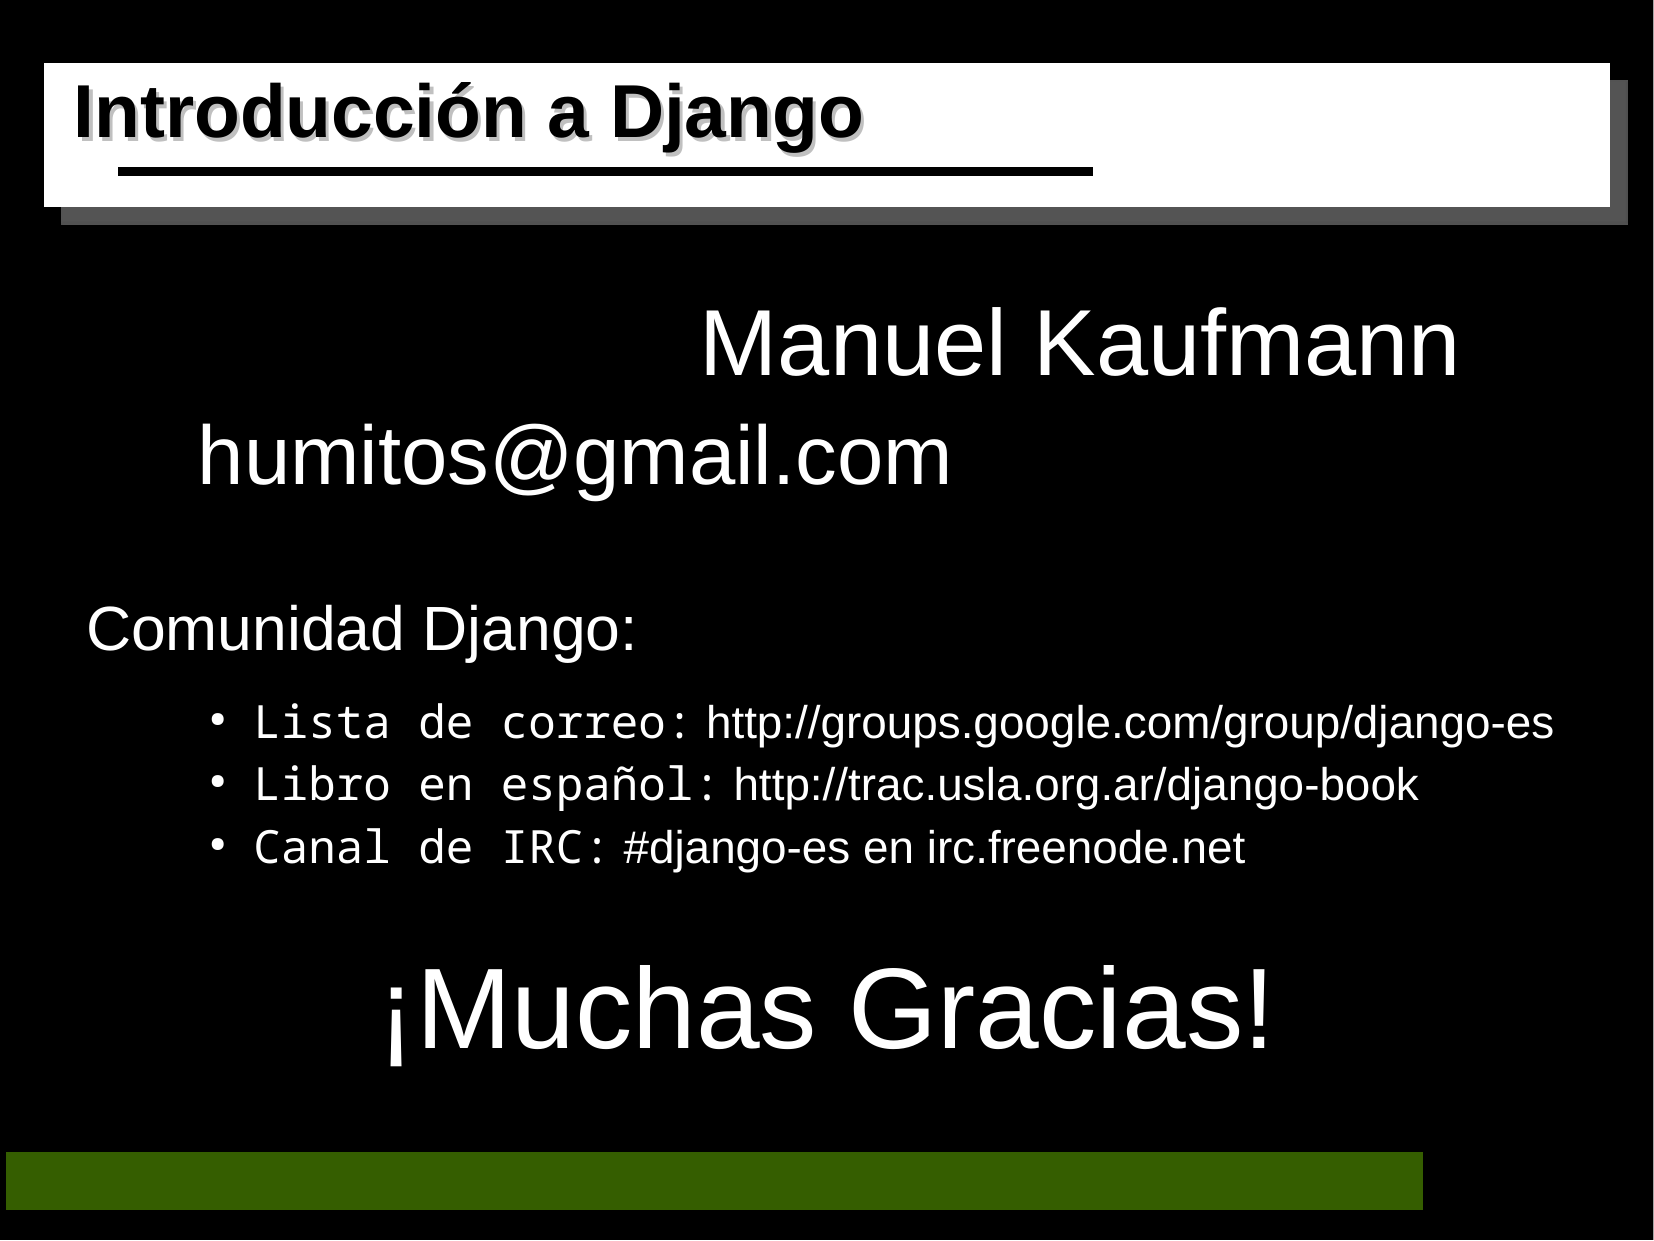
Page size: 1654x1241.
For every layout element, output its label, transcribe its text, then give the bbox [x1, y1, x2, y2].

text_box [5, 1151, 1424, 1211]
text_box [44, 63, 1610, 207]
text_box ¡Muchas Gracias! [363, 937, 1291, 1081]
text_box Introducción a Django [59, 62, 894, 184]
text_box Manuel Kaufmann [685, 283, 1477, 403]
text_box Comunidad Django: [71, 586, 654, 672]
text_box Lista de correo: http://groups.google.com/group/django-es Libro en español: http://trac.usla.org.ar/django-book Canal de IRC: #django-es en irc.freenode.net [194, 681, 1571, 857]
text_box humitos@gmail.com [183, 401, 969, 510]
